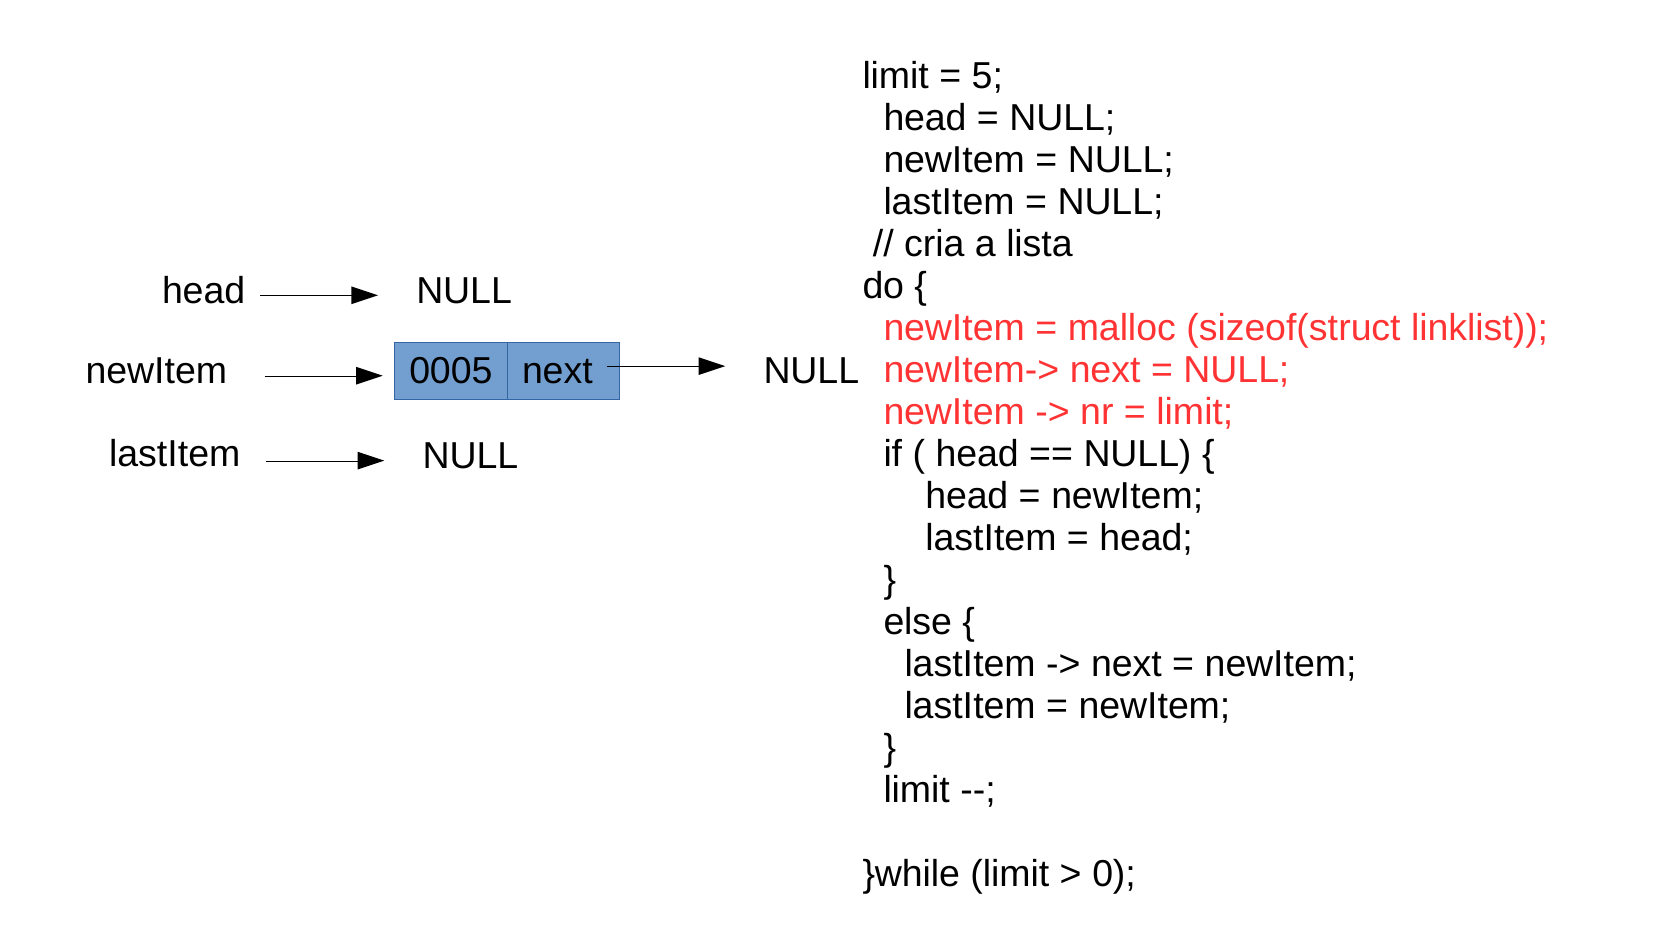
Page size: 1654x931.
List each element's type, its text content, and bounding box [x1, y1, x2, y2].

text_box next [507, 342, 620, 400]
text_box NULL [748, 342, 826, 400]
text_box 0005 [394, 342, 507, 400]
text_box NULL [407, 427, 534, 485]
text_box NULL [401, 262, 527, 319]
text_box limit = 5; head = NULL; newItem = NULL; lastItem = NULL; // cria a lista do { newItem = malloc (sizeof(struct linklist)); newItem-> next = NULL; newItem -> nr = limit; if ( head == NULL) { head = newItem; lastItem = head; } else { lastItem -> next = newItem; lastItem = newItem; } limit --; }while (limit > 0); [826, 47, 1564, 902]
text_box lastItem [94, 438, 267, 527]
text_box head [147, 262, 260, 319]
text_box newItem [70, 342, 272, 438]
